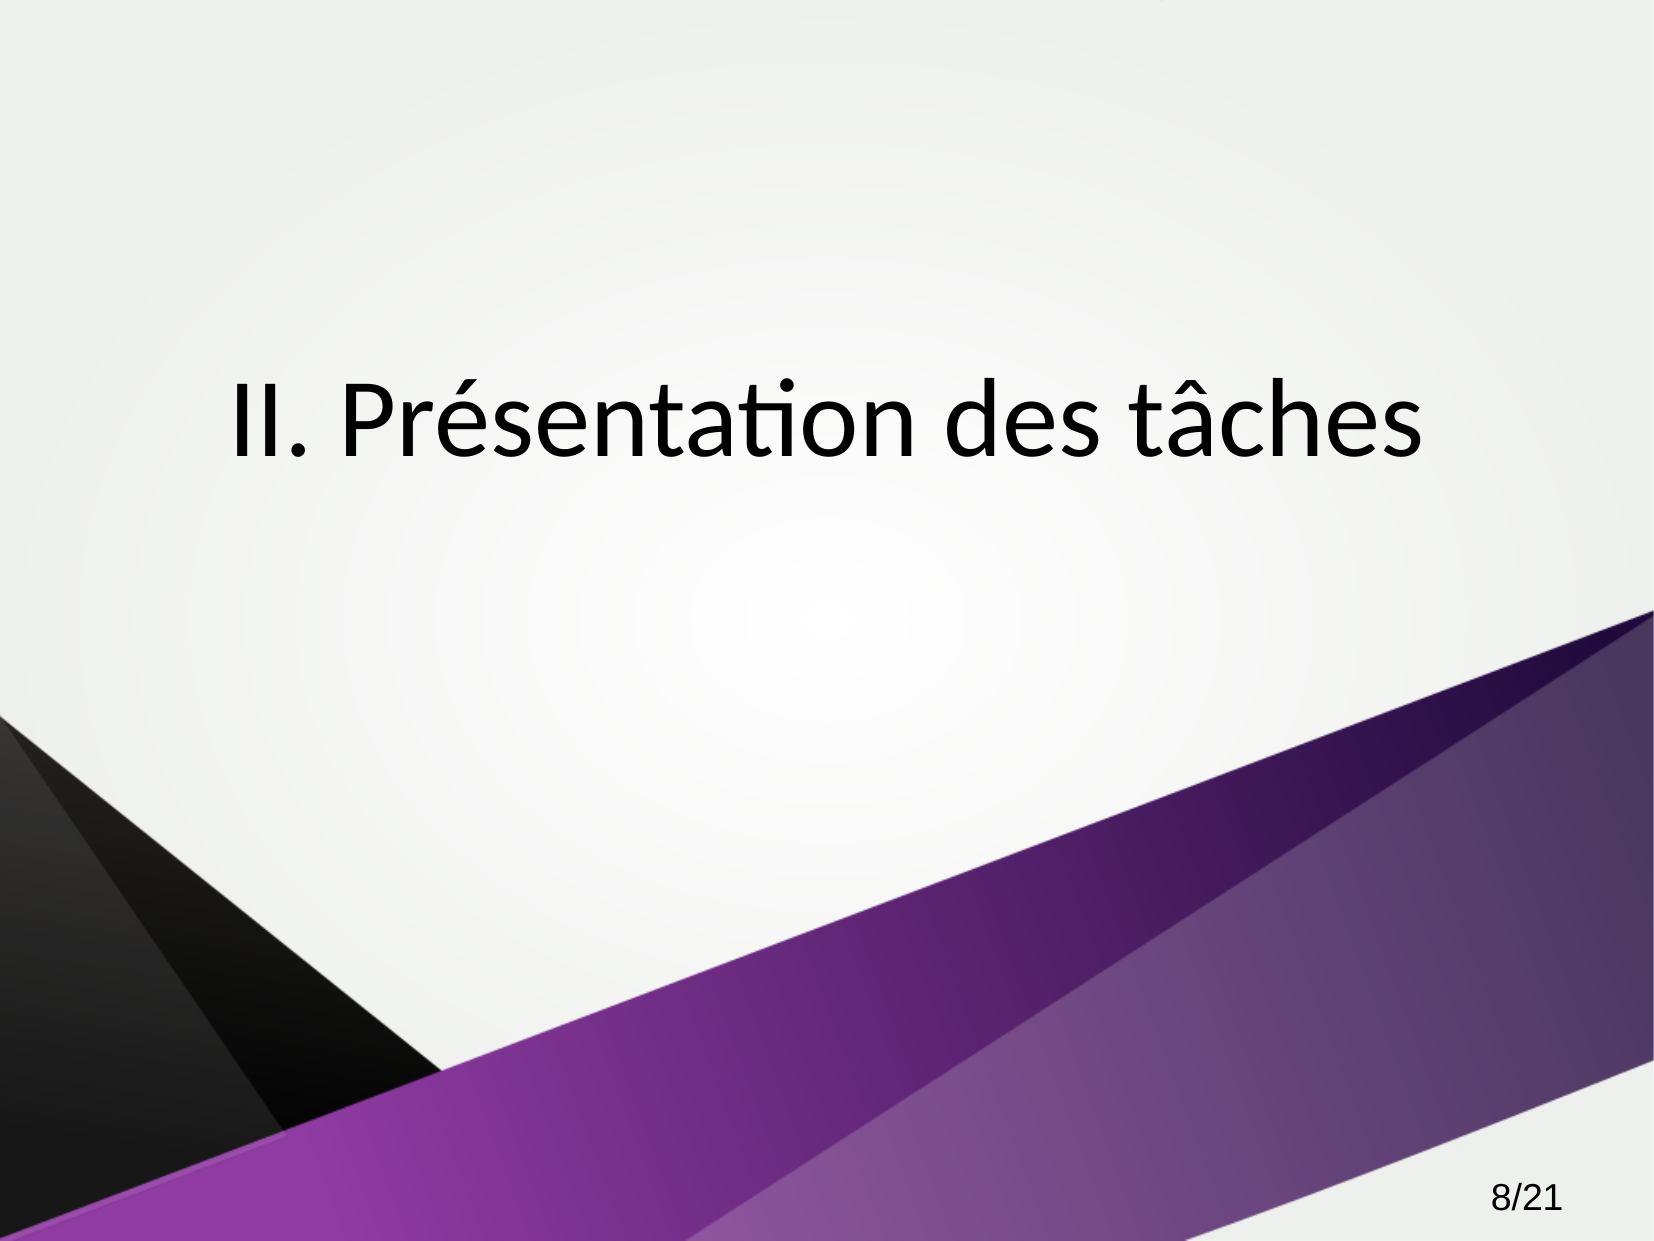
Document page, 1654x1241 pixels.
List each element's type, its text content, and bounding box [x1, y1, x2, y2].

text_box <numéro>/21 [1476, 1169, 1654, 1240]
picture [0, 0, 1654, 1241]
title II. Présentation des tâches [82, 296, 1571, 560]
